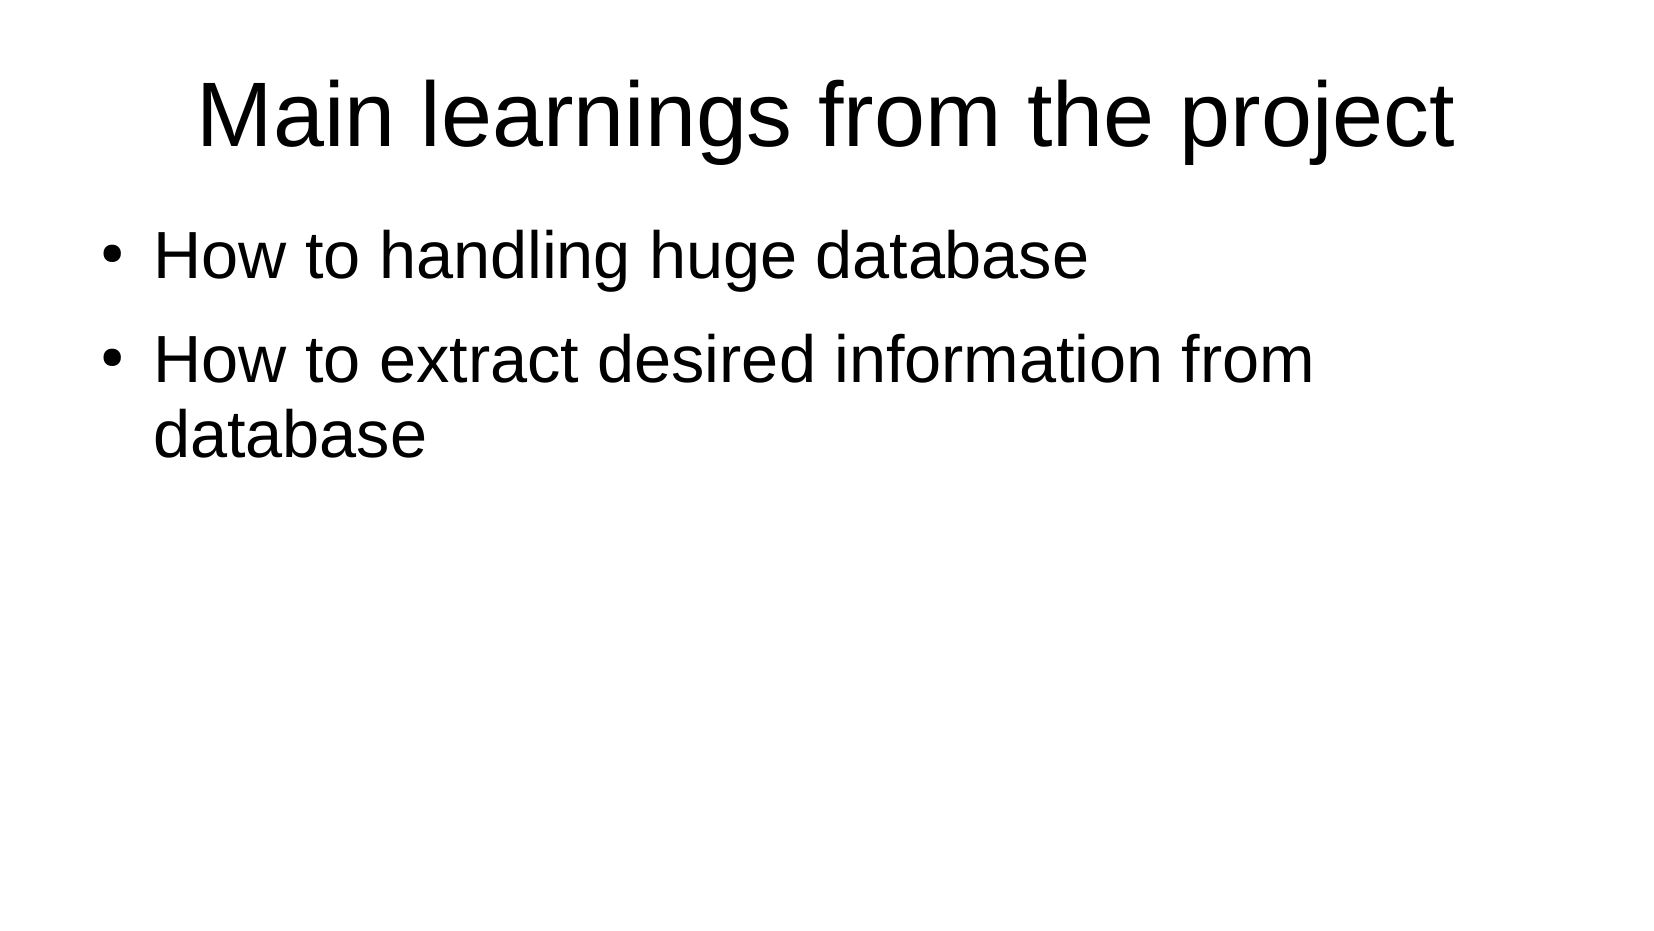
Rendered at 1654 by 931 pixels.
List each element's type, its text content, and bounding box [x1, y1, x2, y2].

title Main learnings from the project [82, 37, 1571, 193]
list How to handling huge database How to extract desired information from database [82, 217, 1571, 758]
